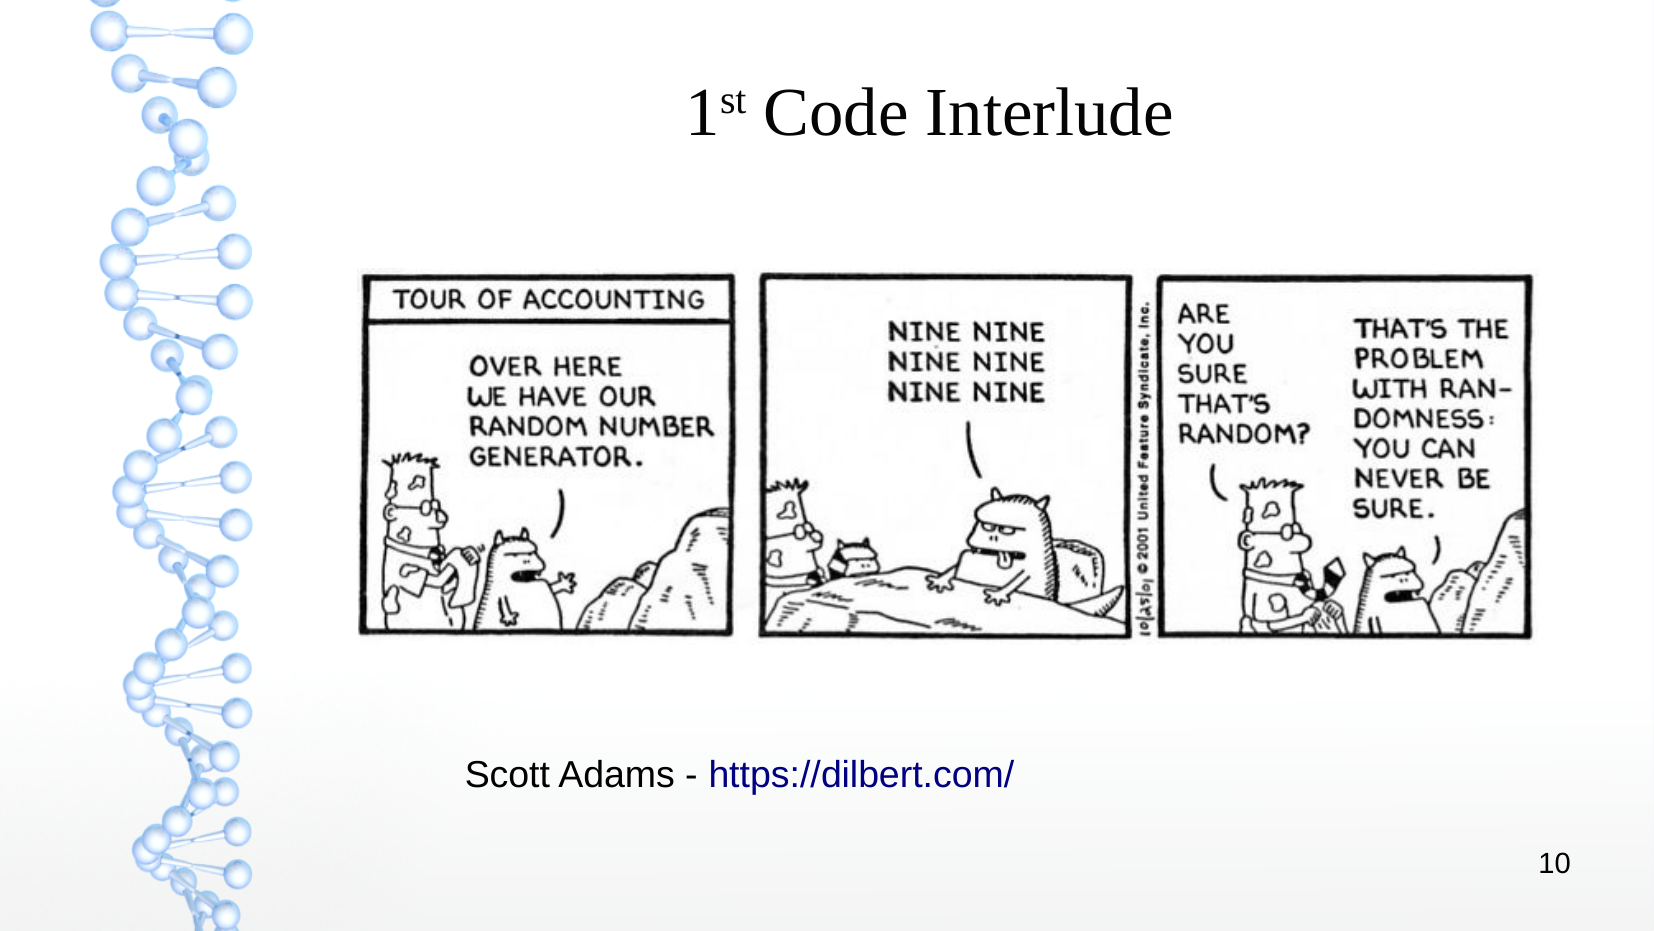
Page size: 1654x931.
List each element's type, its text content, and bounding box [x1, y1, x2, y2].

title 1st Code Interlude [265, 35, 1595, 189]
picture [0, 0, 1654, 931]
text_box Scott Adams - https://dilbert.com/ [450, 746, 1030, 804]
